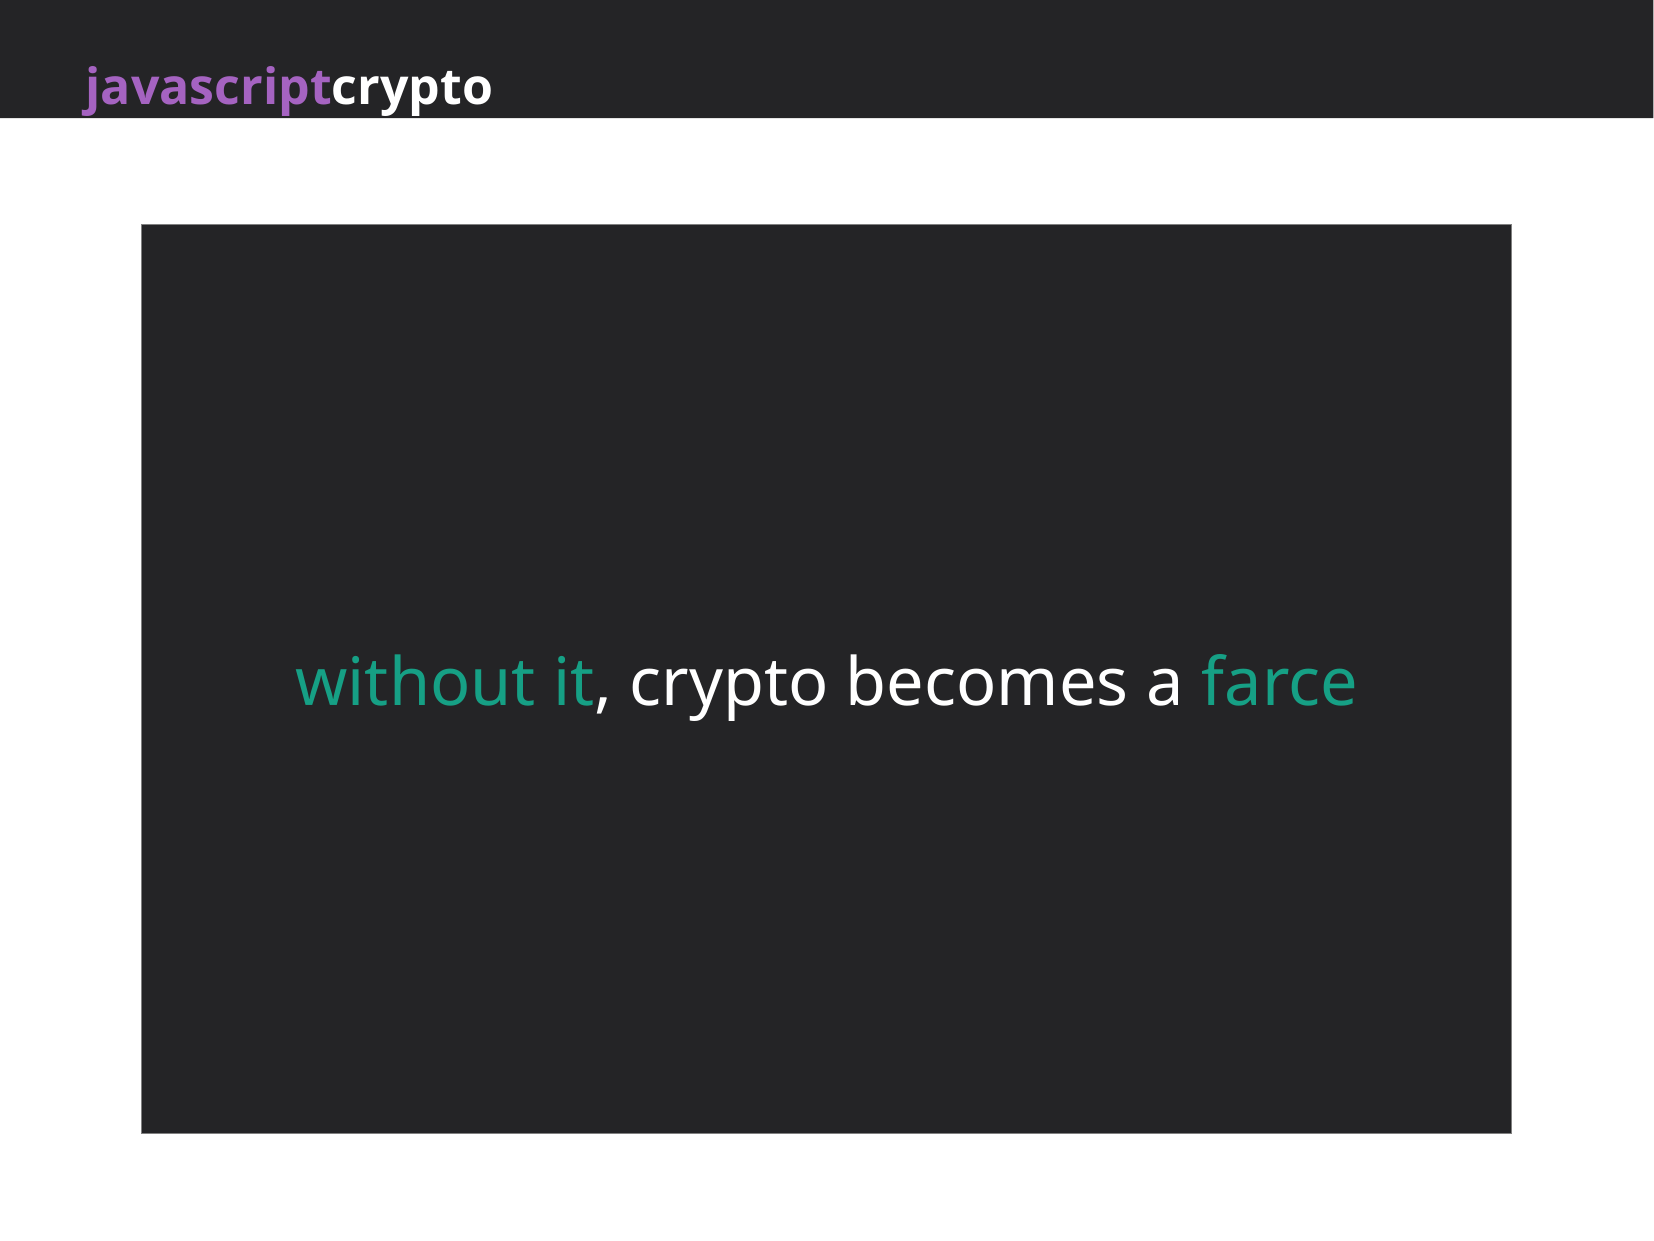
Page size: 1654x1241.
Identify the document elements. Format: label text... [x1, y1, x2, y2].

text_box without it, crypto becomes a farce [141, 224, 1512, 1134]
text_box [0, 0, 1654, 119]
text_box [165, 531, 1441, 1087]
text_box javascriptcrypto [70, 43, 544, 119]
